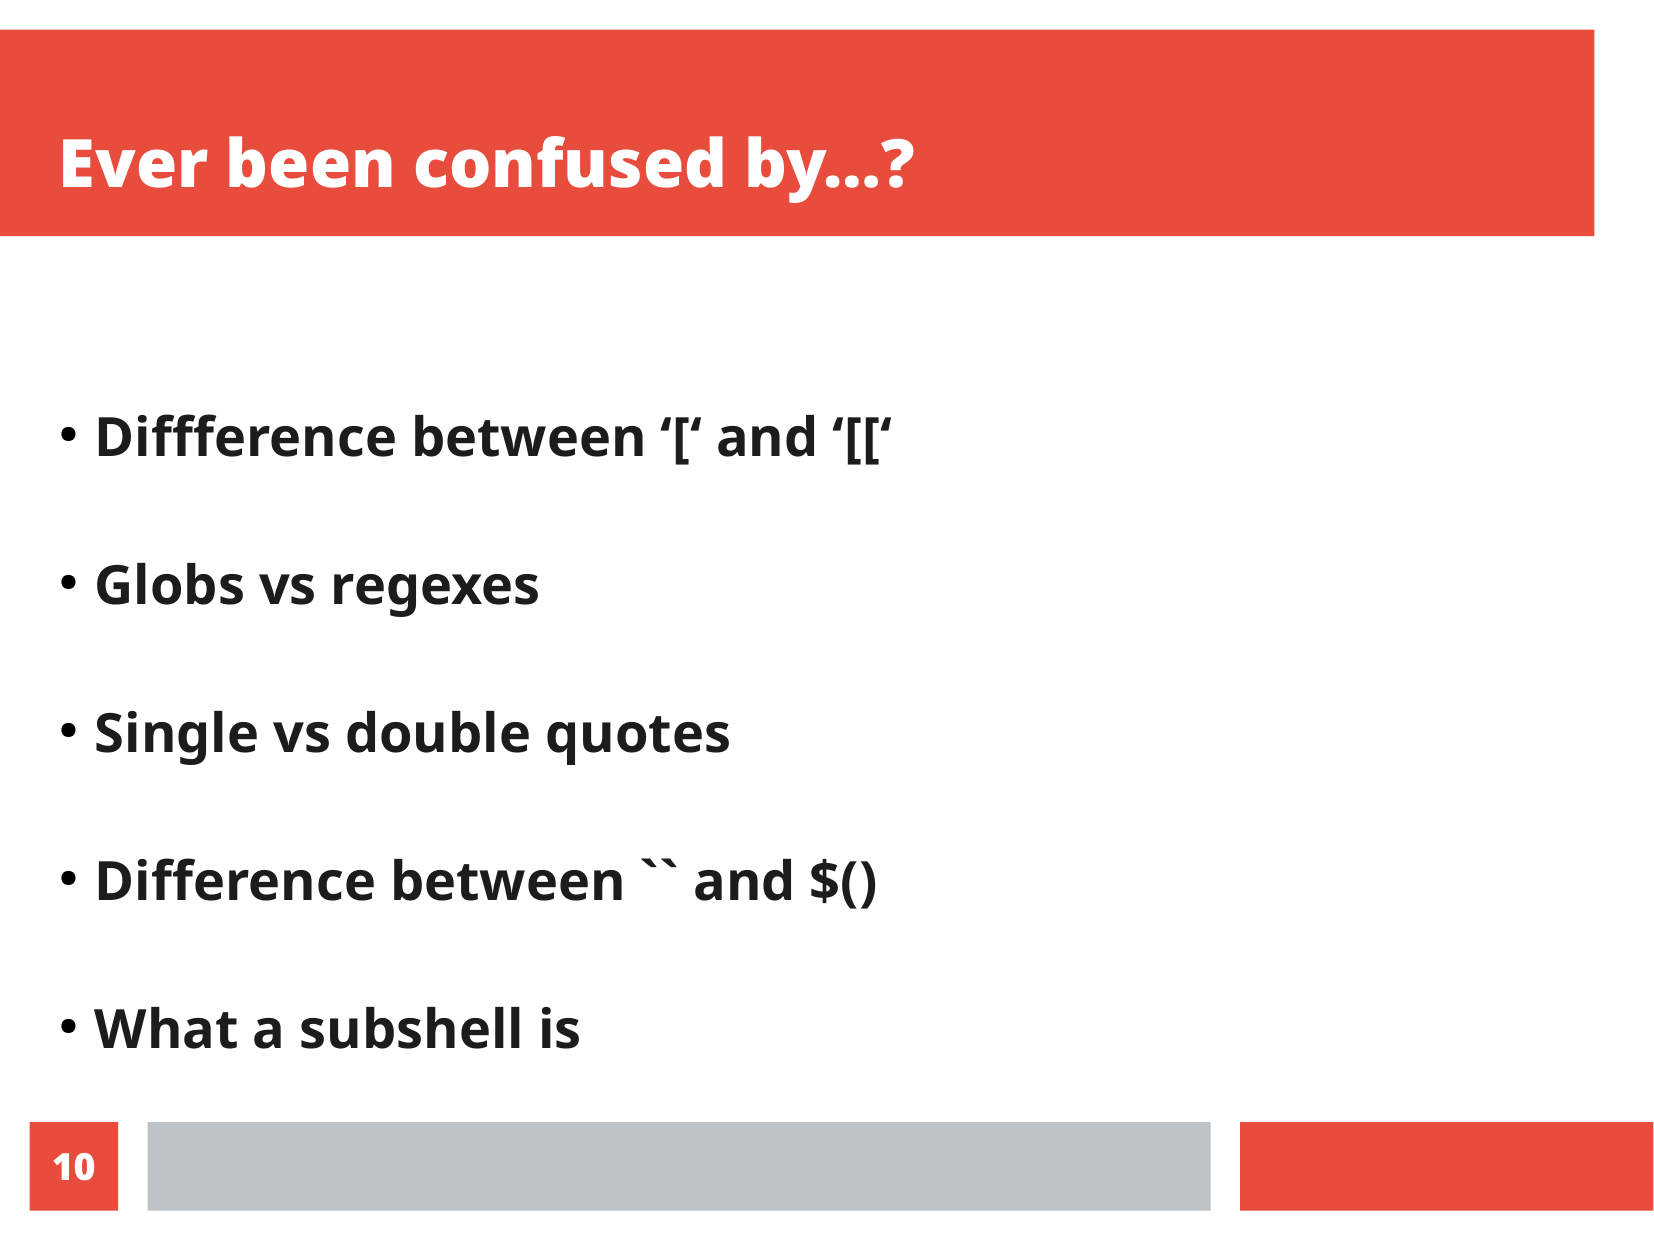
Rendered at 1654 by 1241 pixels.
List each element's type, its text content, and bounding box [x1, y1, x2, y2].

subtitle Diffference between ‘[‘ and ‘[[‘ Globs vs regexes Single vs double quotes Difference between `` and $() What a subshell is [59, 324, 1565, 1093]
title Ever been confused by…? [59, 59, 1595, 207]
